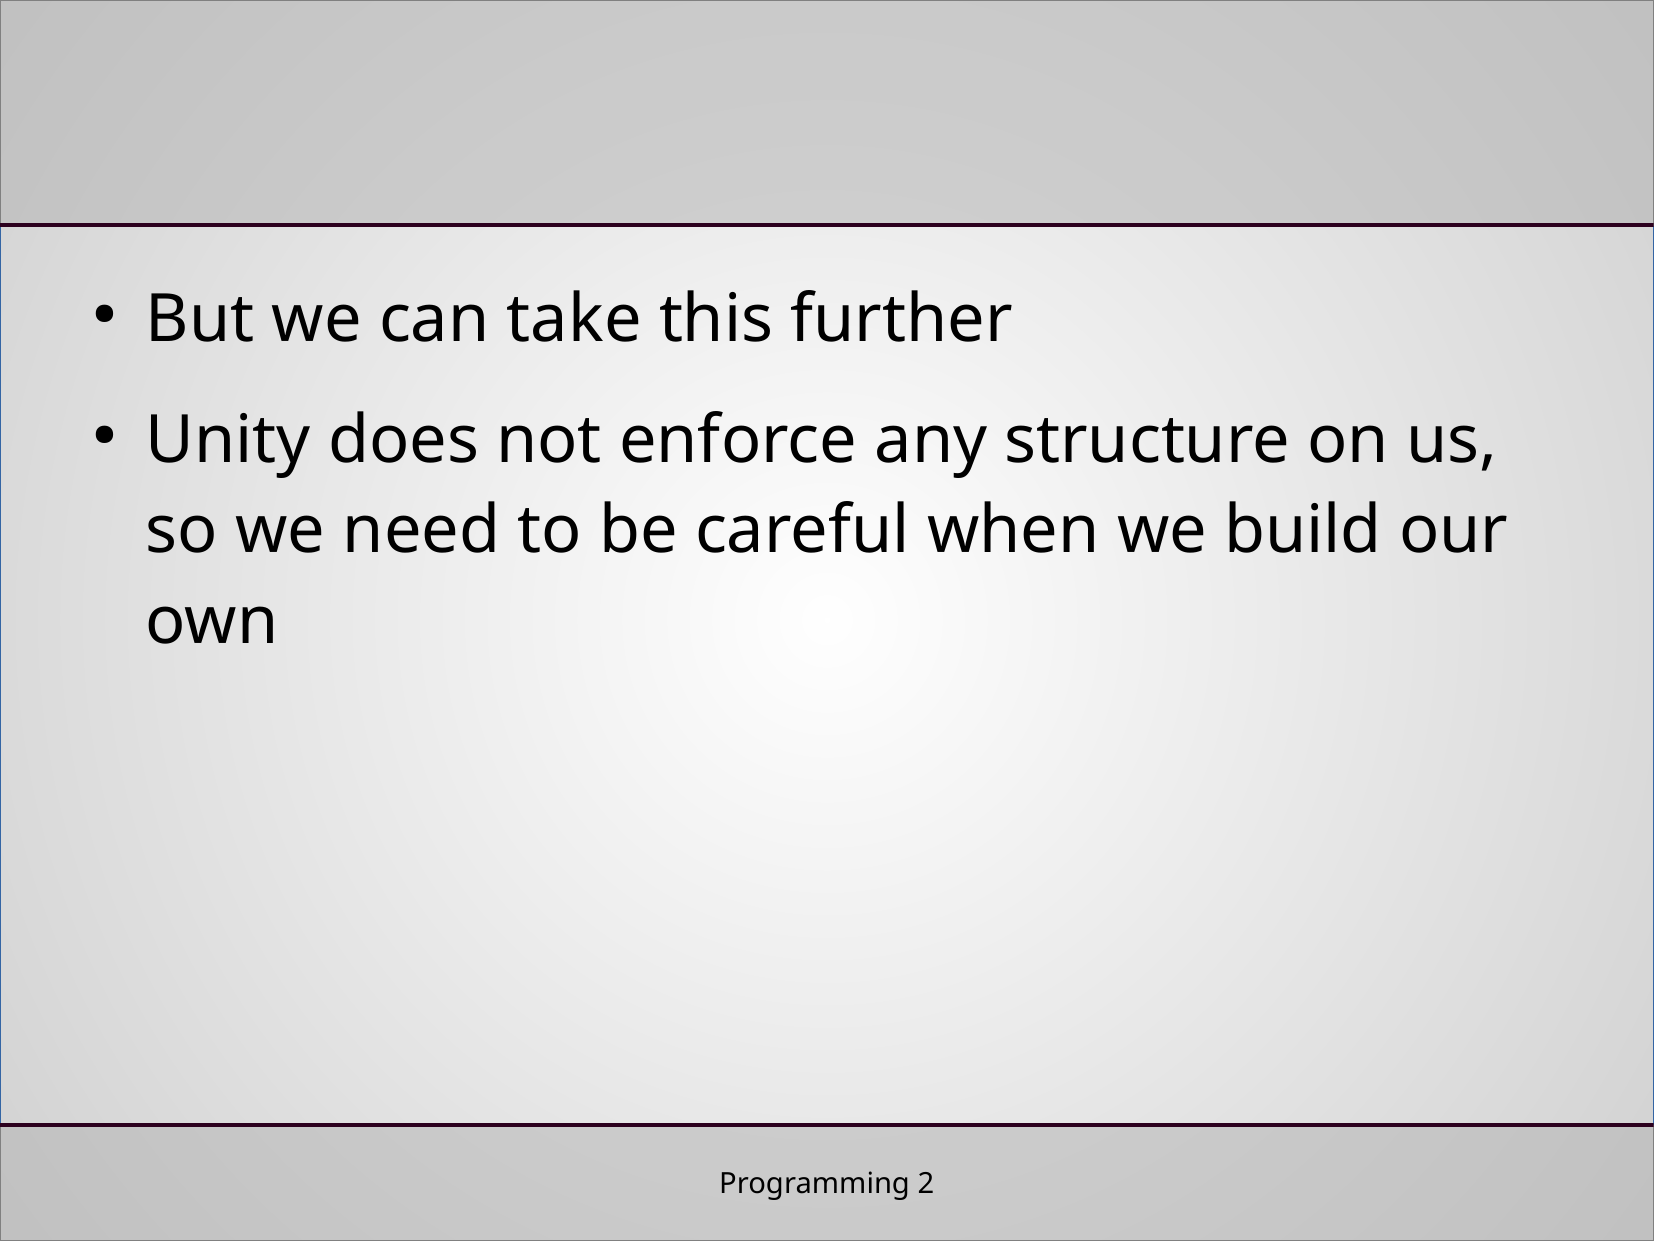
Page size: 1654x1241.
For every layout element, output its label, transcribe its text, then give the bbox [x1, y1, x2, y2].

list But we can take this further Unity does not enforce any structure on us, so we need to be careful when we build our own [75, 270, 1571, 1075]
